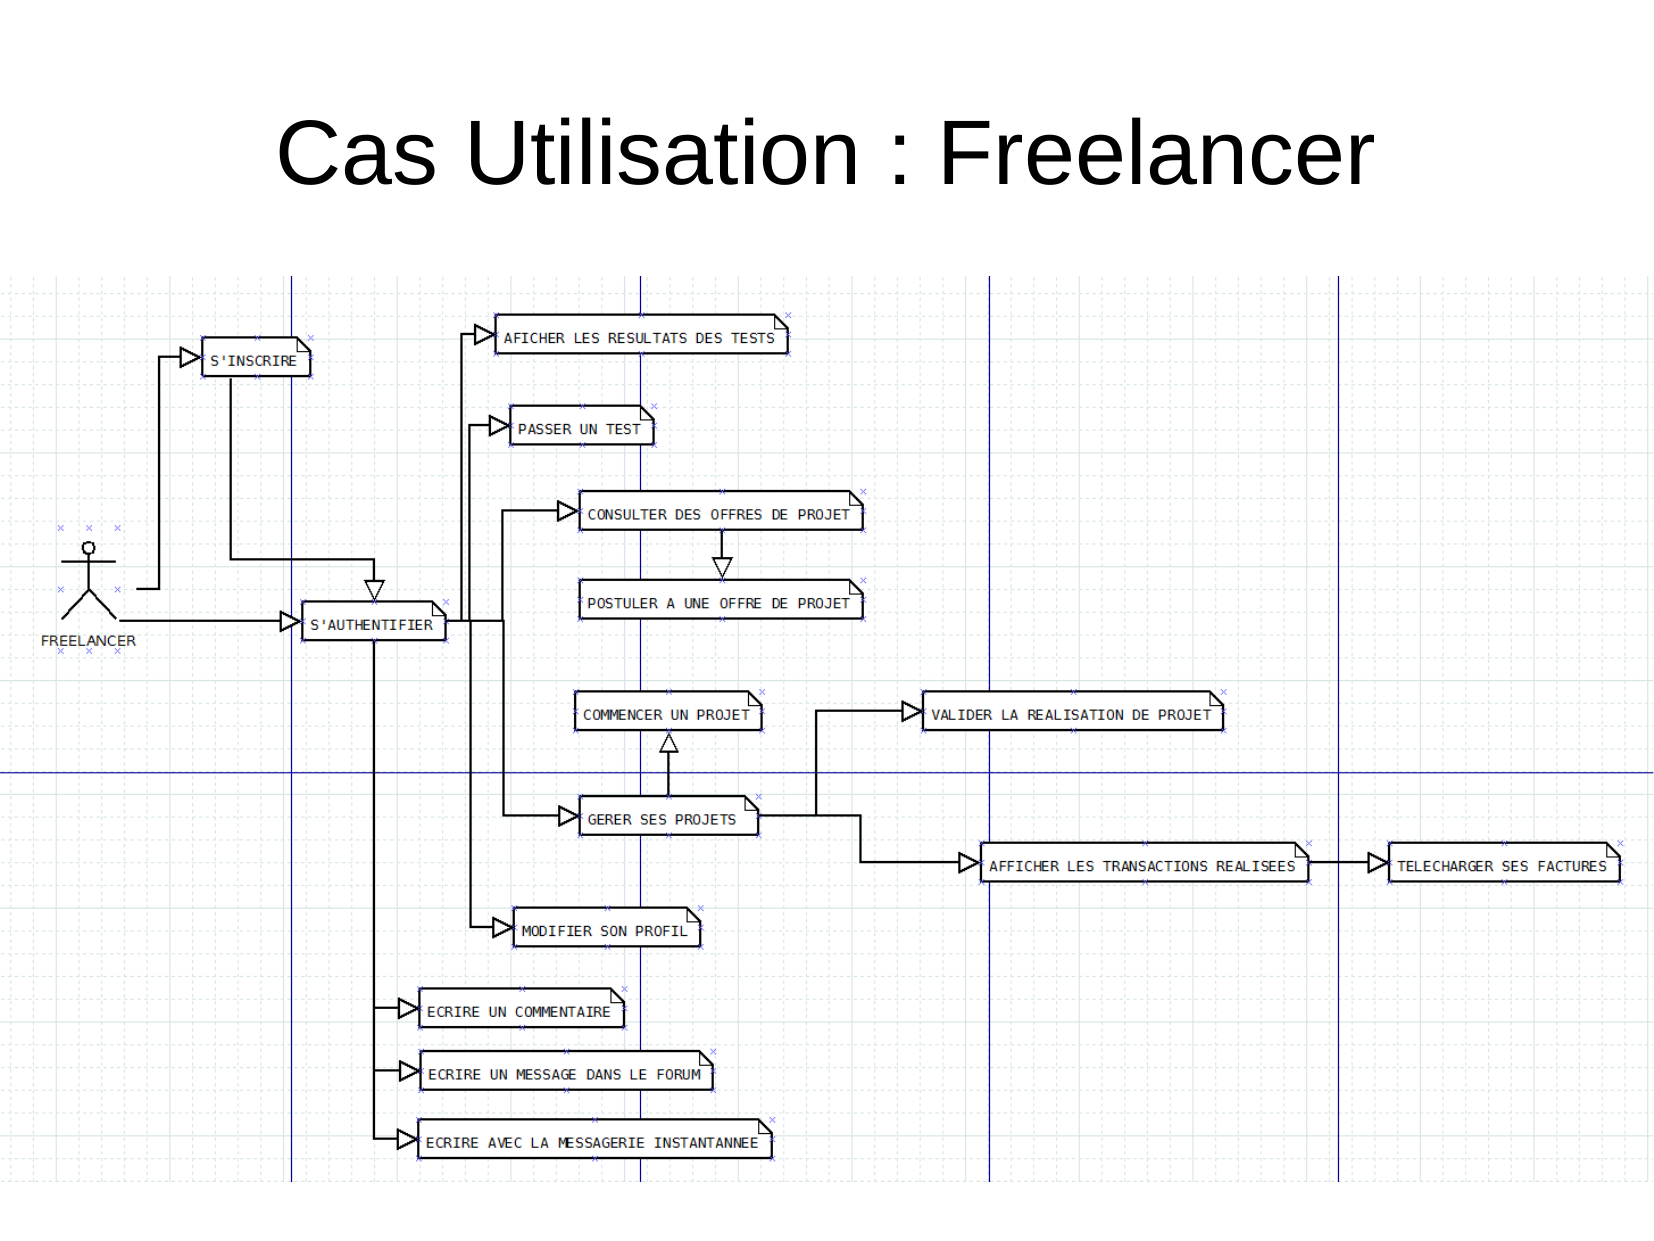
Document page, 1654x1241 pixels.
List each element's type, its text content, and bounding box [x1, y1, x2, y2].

title Cas Utilisation : Freelancer [82, 49, 1571, 257]
picture [0, 276, 1654, 1182]
